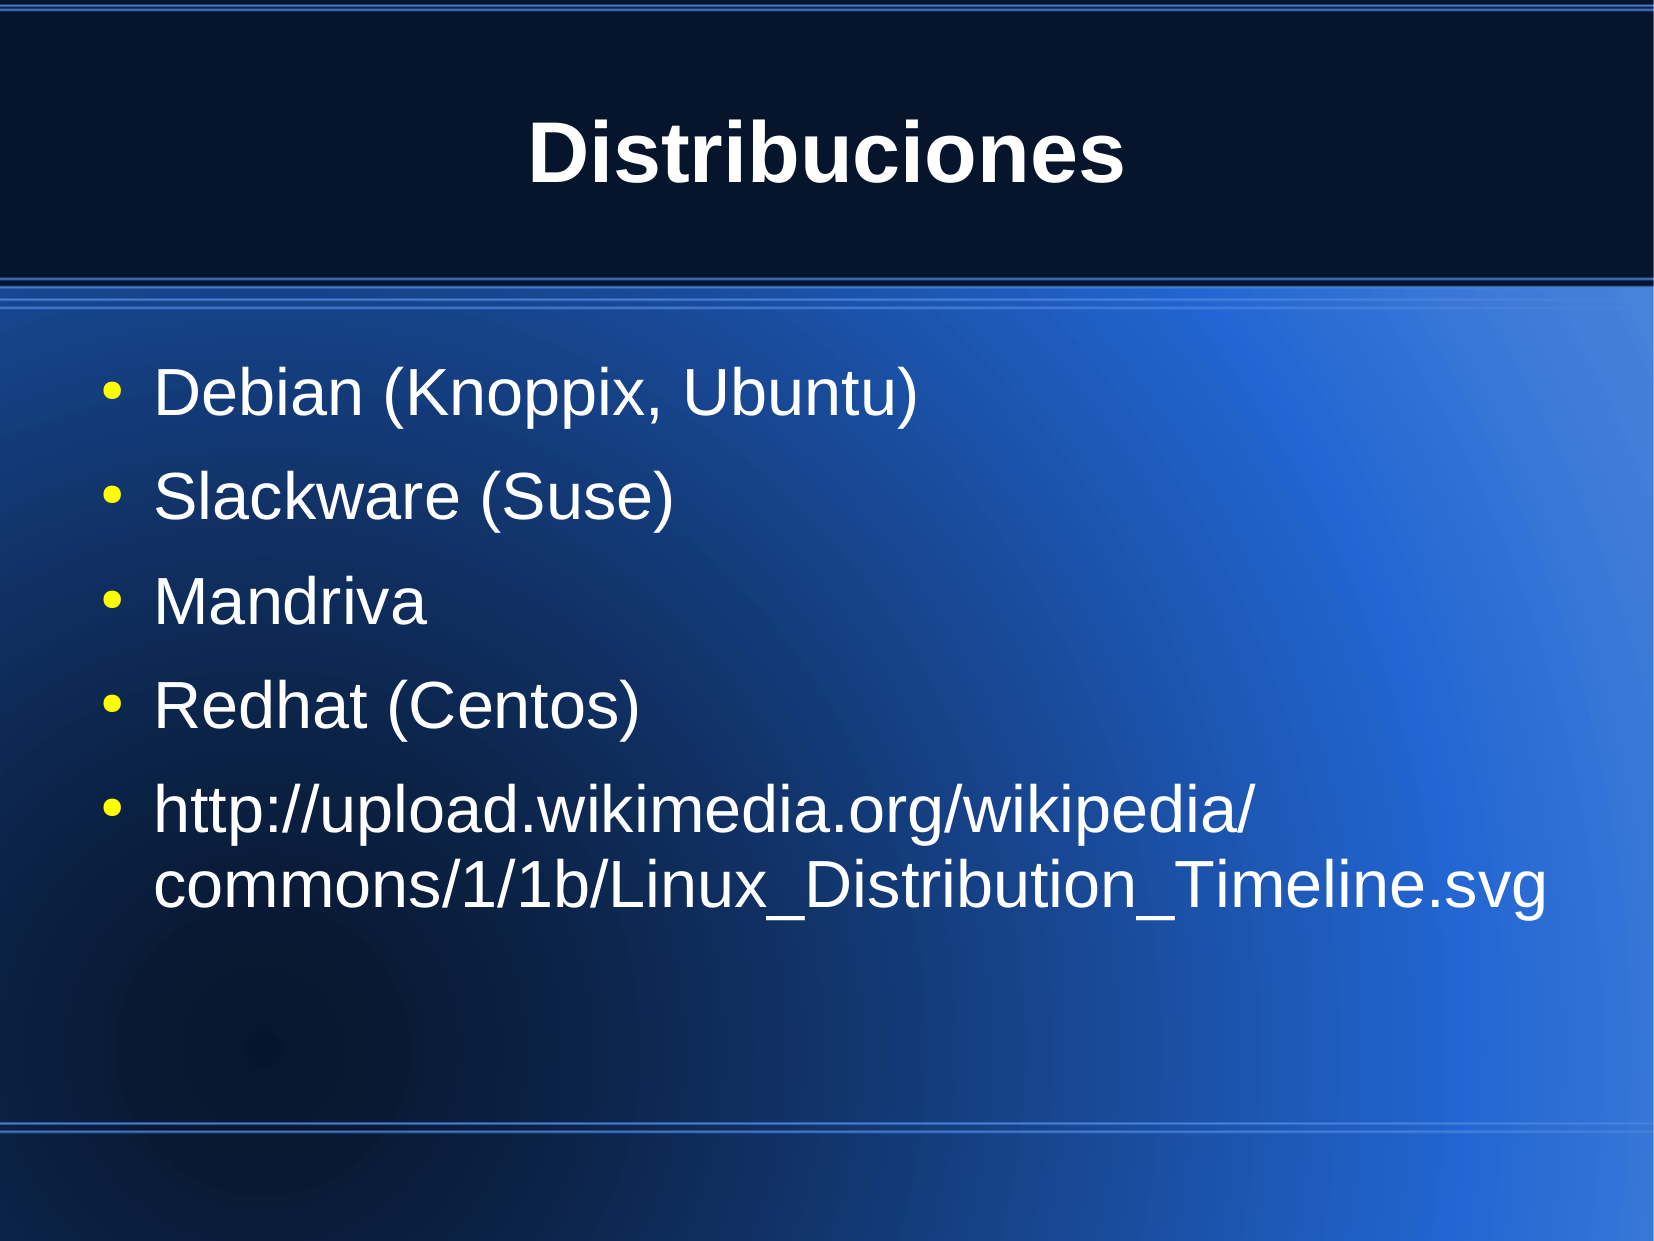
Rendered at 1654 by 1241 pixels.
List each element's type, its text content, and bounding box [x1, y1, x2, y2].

title Distribuciones [82, 49, 1571, 257]
list Debian (Knoppix, Ubuntu) Slackware (Suse) Mandriva Redhat (Centos) http://upload.wikimedia.org/wikipedia/commons/1/1b/Linux_Distribution_Timeline.svg [82, 355, 1571, 1075]
picture [0, 0, 1654, 1241]
